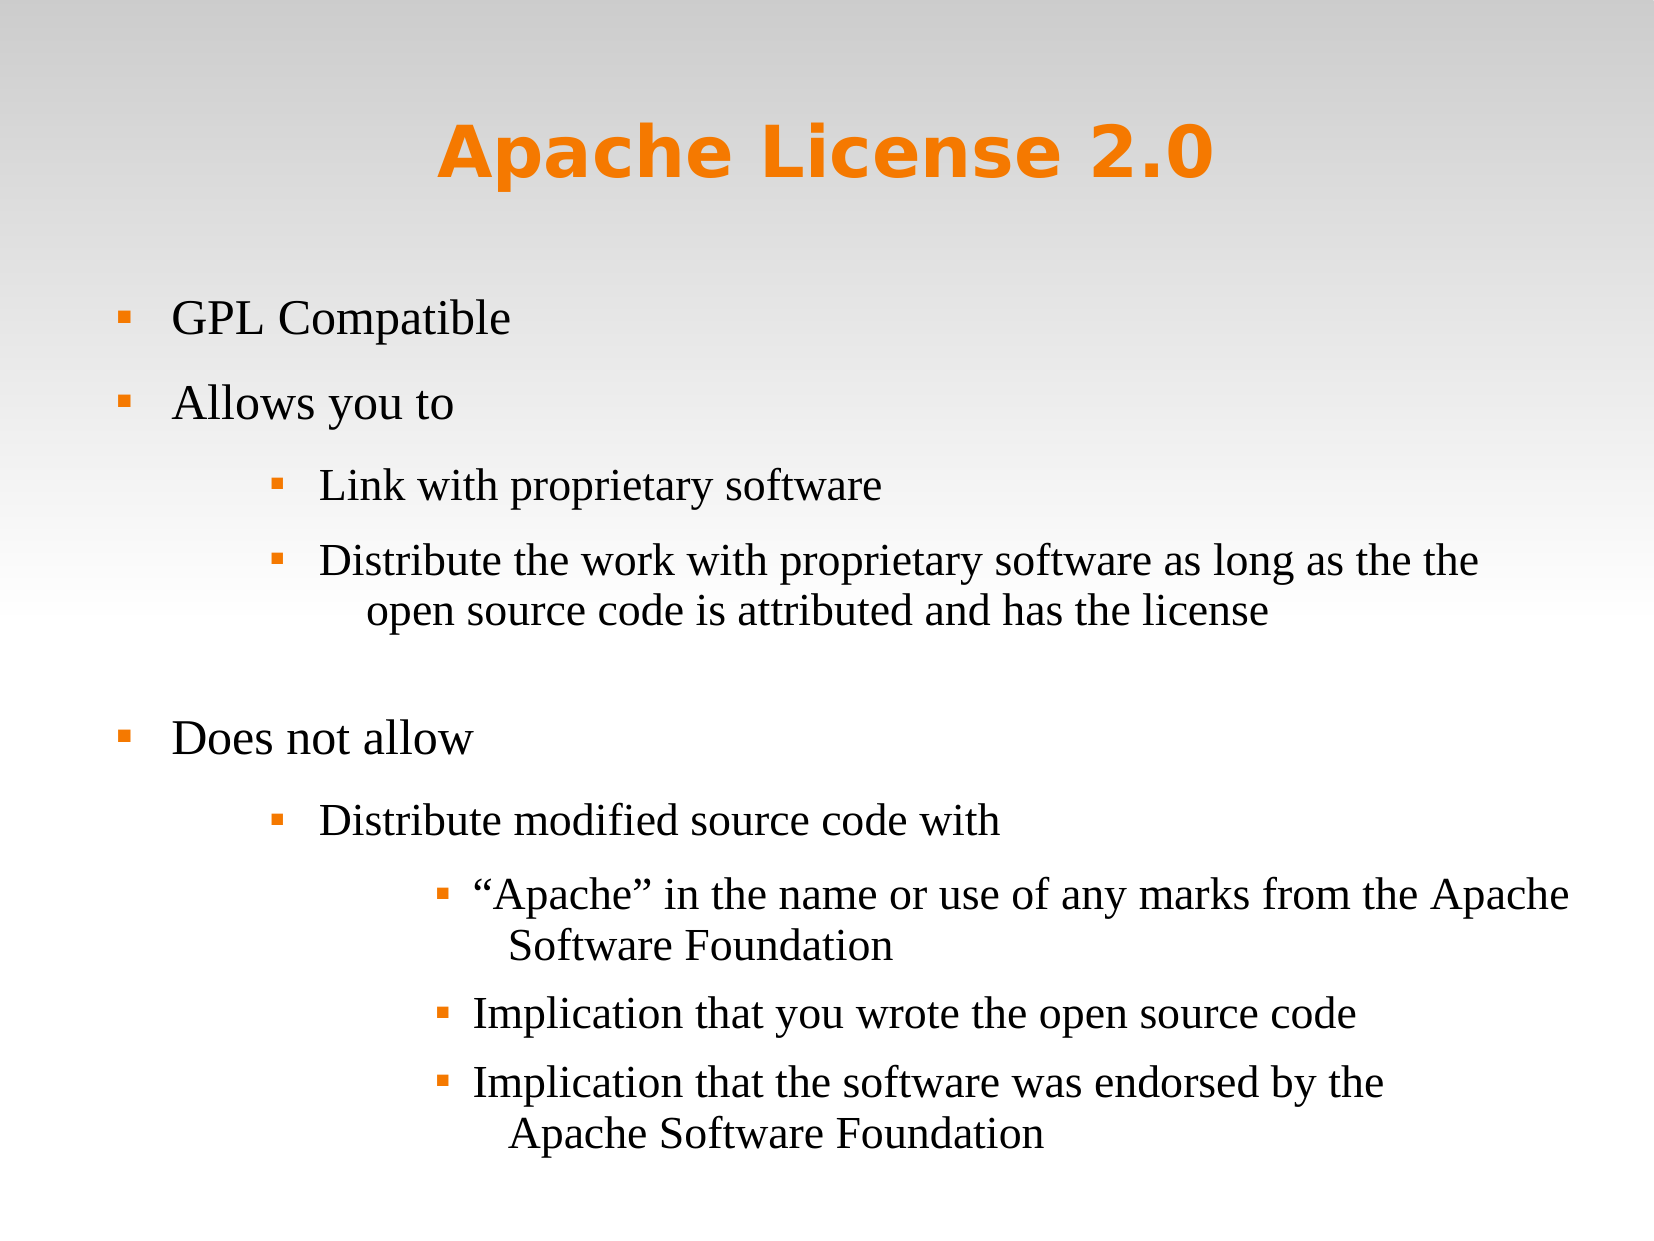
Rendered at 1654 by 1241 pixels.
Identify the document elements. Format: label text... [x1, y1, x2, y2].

list GPL Compatible Allows you to Link with proprietary software Distribute the work with proprietary software as long as the the open source code is attributed and has the license Does not allow Distribute modified source code with “Apache” in the name or use of any marks from the Apache Software Foundation Implication that you wrote the open source code Implication that the software was endorsed by the Apache Software Foundation [82, 290, 1571, 1241]
title Apache License 2.0 [82, 49, 1571, 257]
